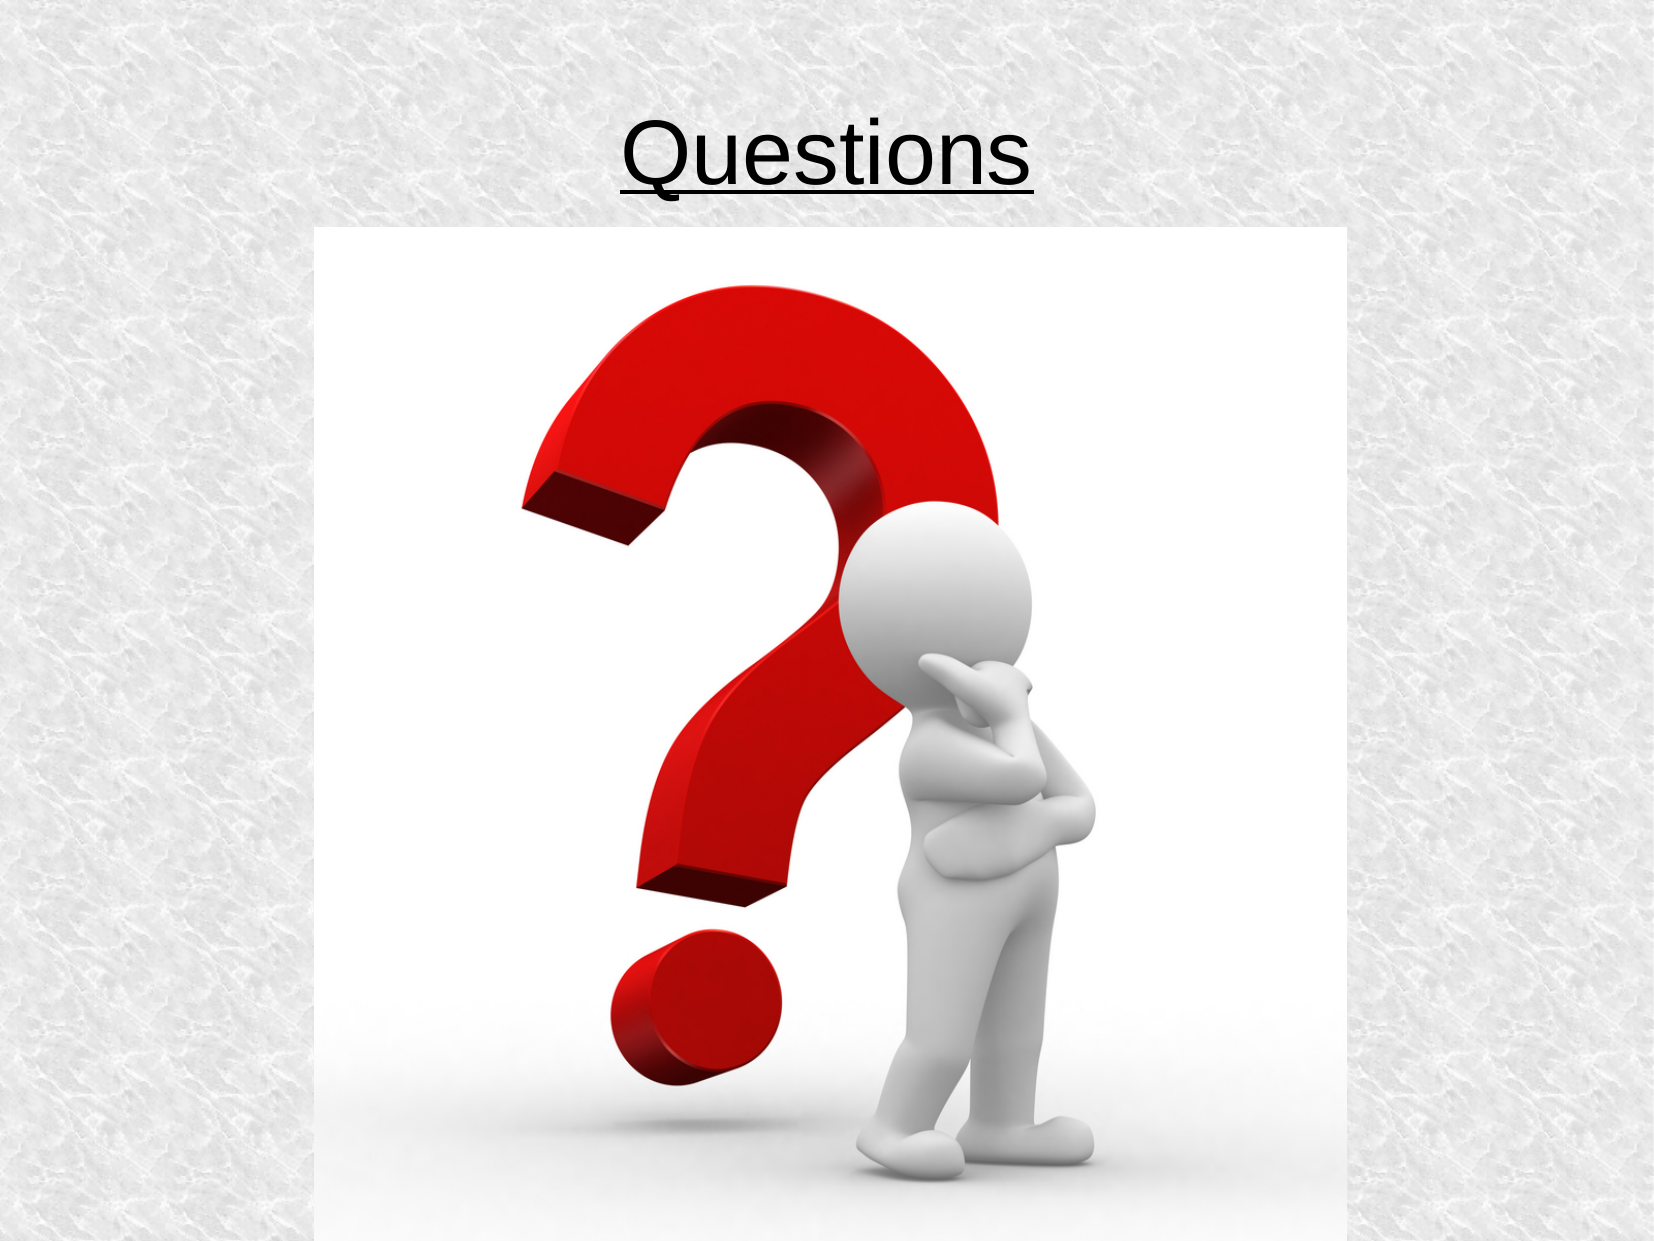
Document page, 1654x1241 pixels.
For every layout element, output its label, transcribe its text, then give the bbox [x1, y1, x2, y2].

picture [0, 0, 1654, 1241]
title Questions [82, 49, 1571, 257]
